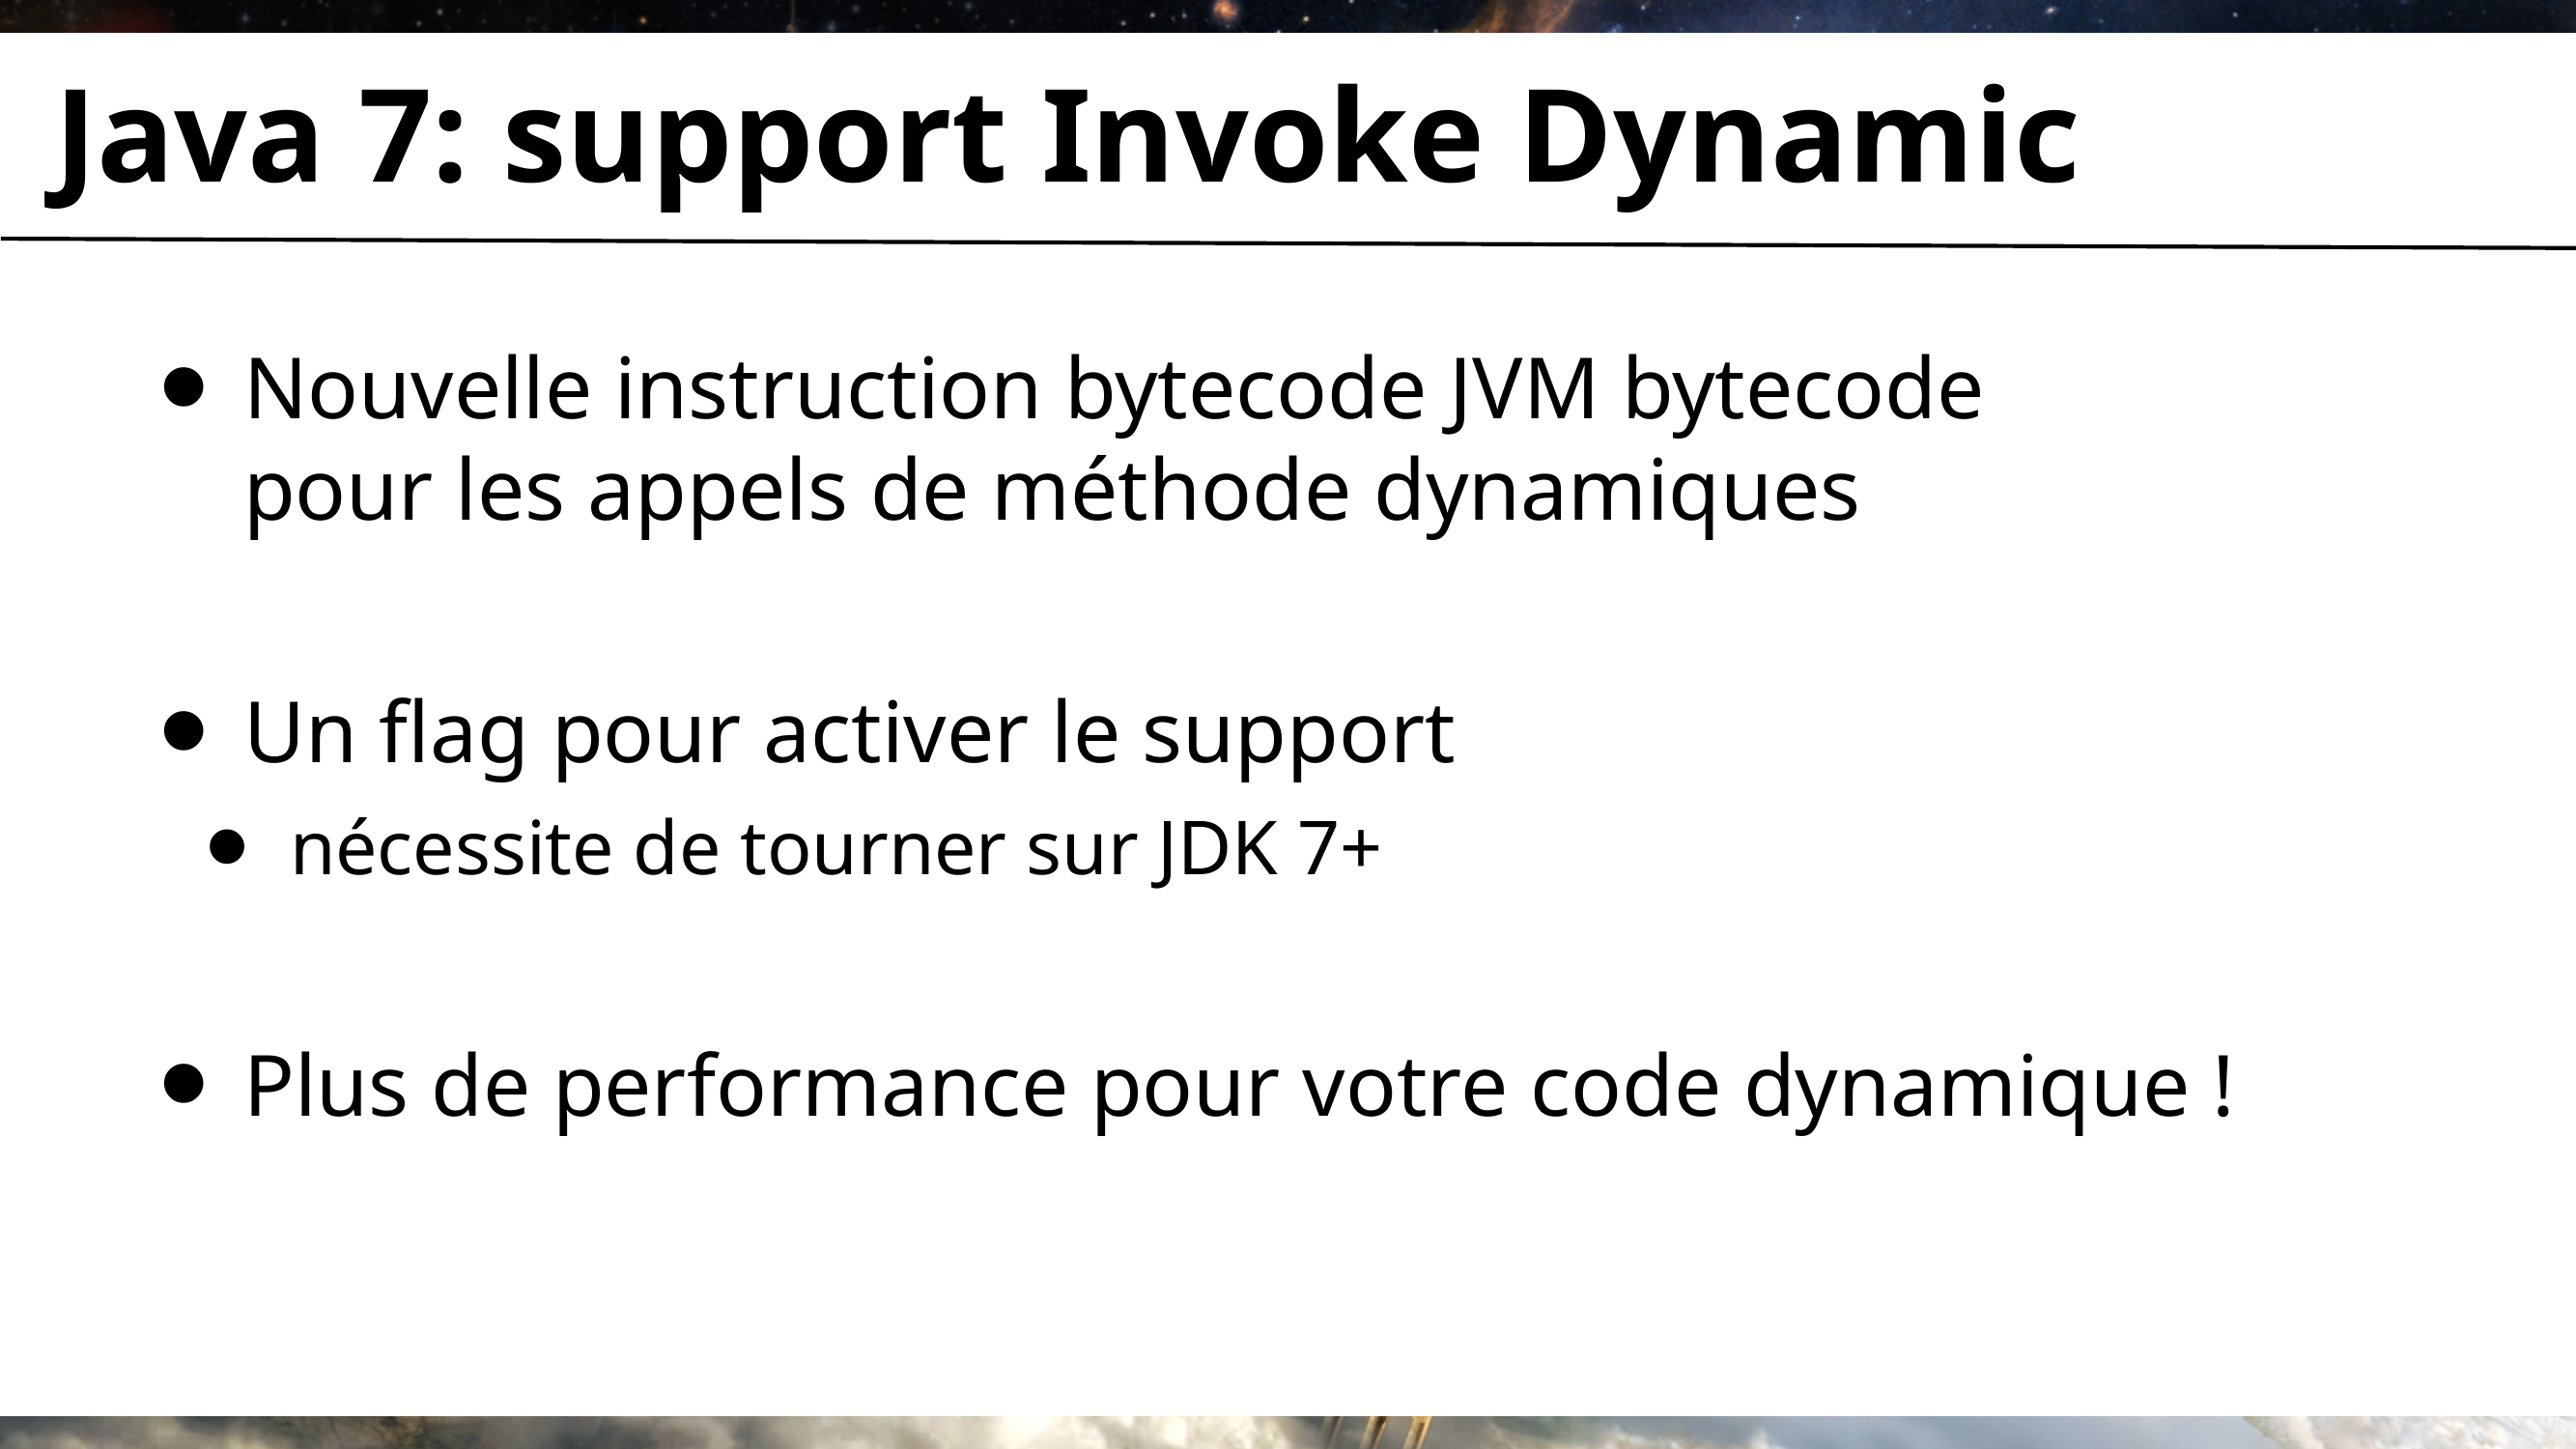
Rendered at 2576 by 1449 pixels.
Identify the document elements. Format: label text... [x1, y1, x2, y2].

title Java 7: support Invoke Dynamic [45, 12, 2528, 250]
list Nouvelle instruction bytecode JVM bytecode pour les appels de méthode dynamiques Un flag pour activer le support nécessite de tourner sur JDK 7+ Plus de performance pour votre code dynamique ! [116, 326, 2457, 1387]
picture [0, 1416, 2576, 1449]
picture [0, 0, 2576, 33]
